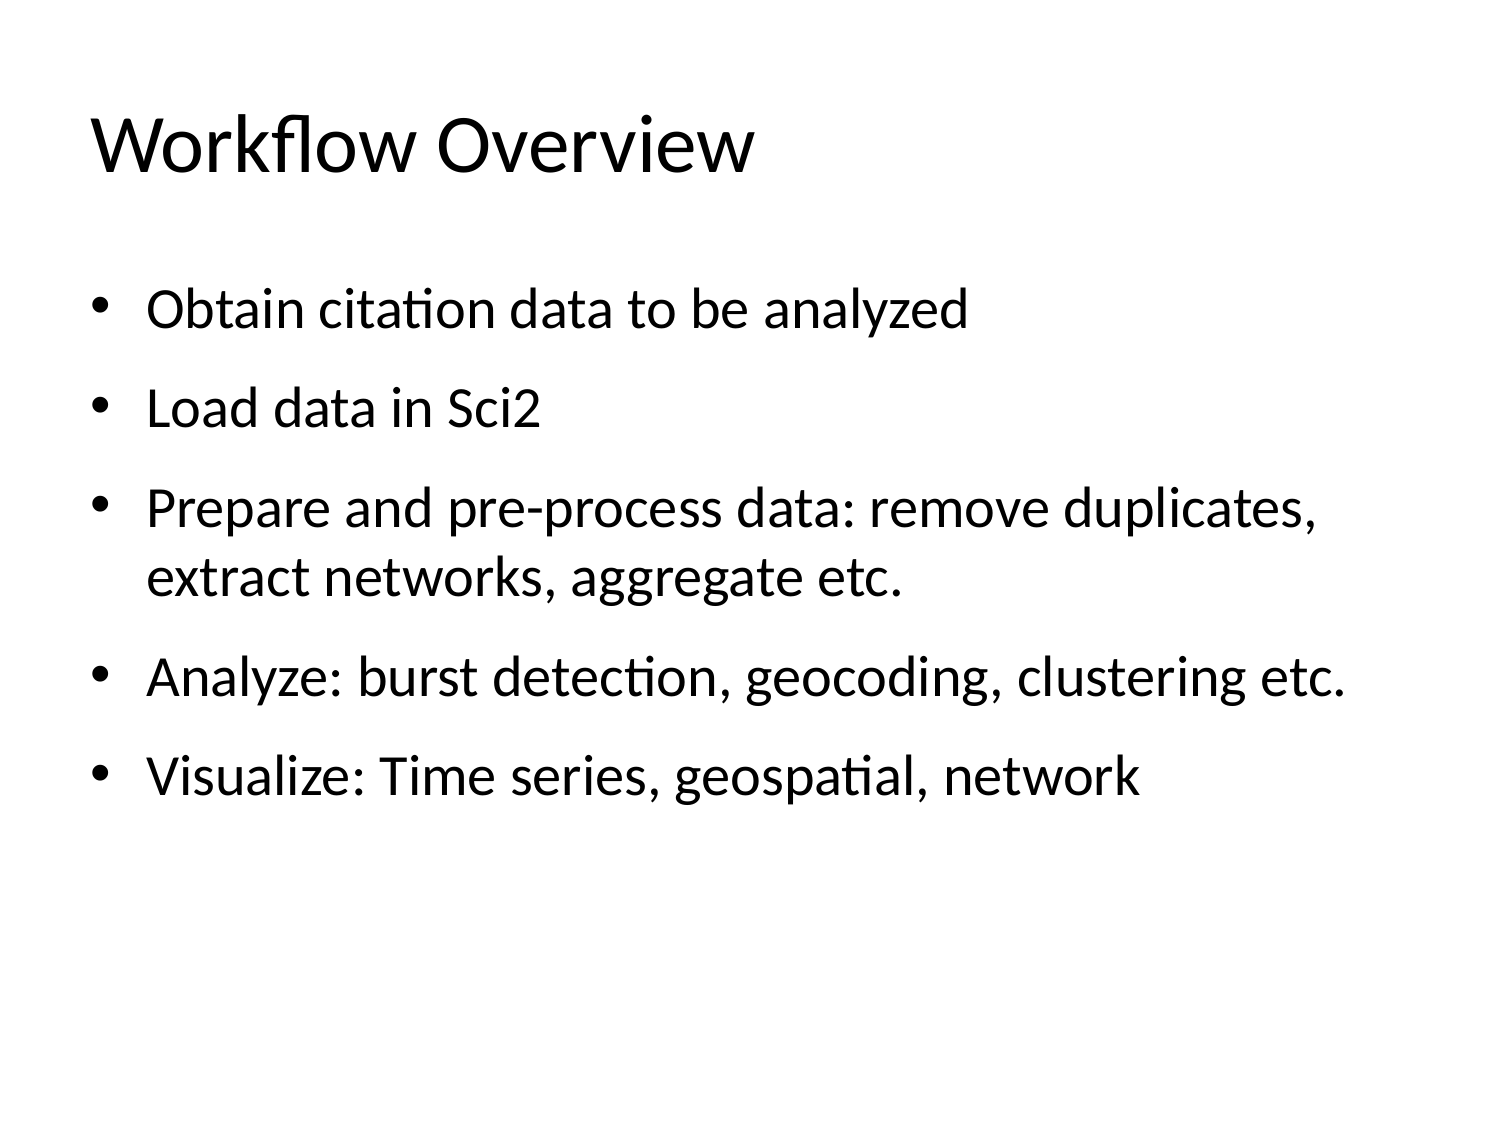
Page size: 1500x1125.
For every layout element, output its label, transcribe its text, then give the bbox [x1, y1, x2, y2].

list Obtain citation data to be analyzed Load data in Sci2 Prepare and pre-process data: remove duplicates, extract networks, aggregate etc. Analyze: burst detection, geocoding, clustering etc. Visualize: Time series, geospatial, network [75, 262, 1425, 1005]
title Workflow Overview [75, 45, 1425, 233]
